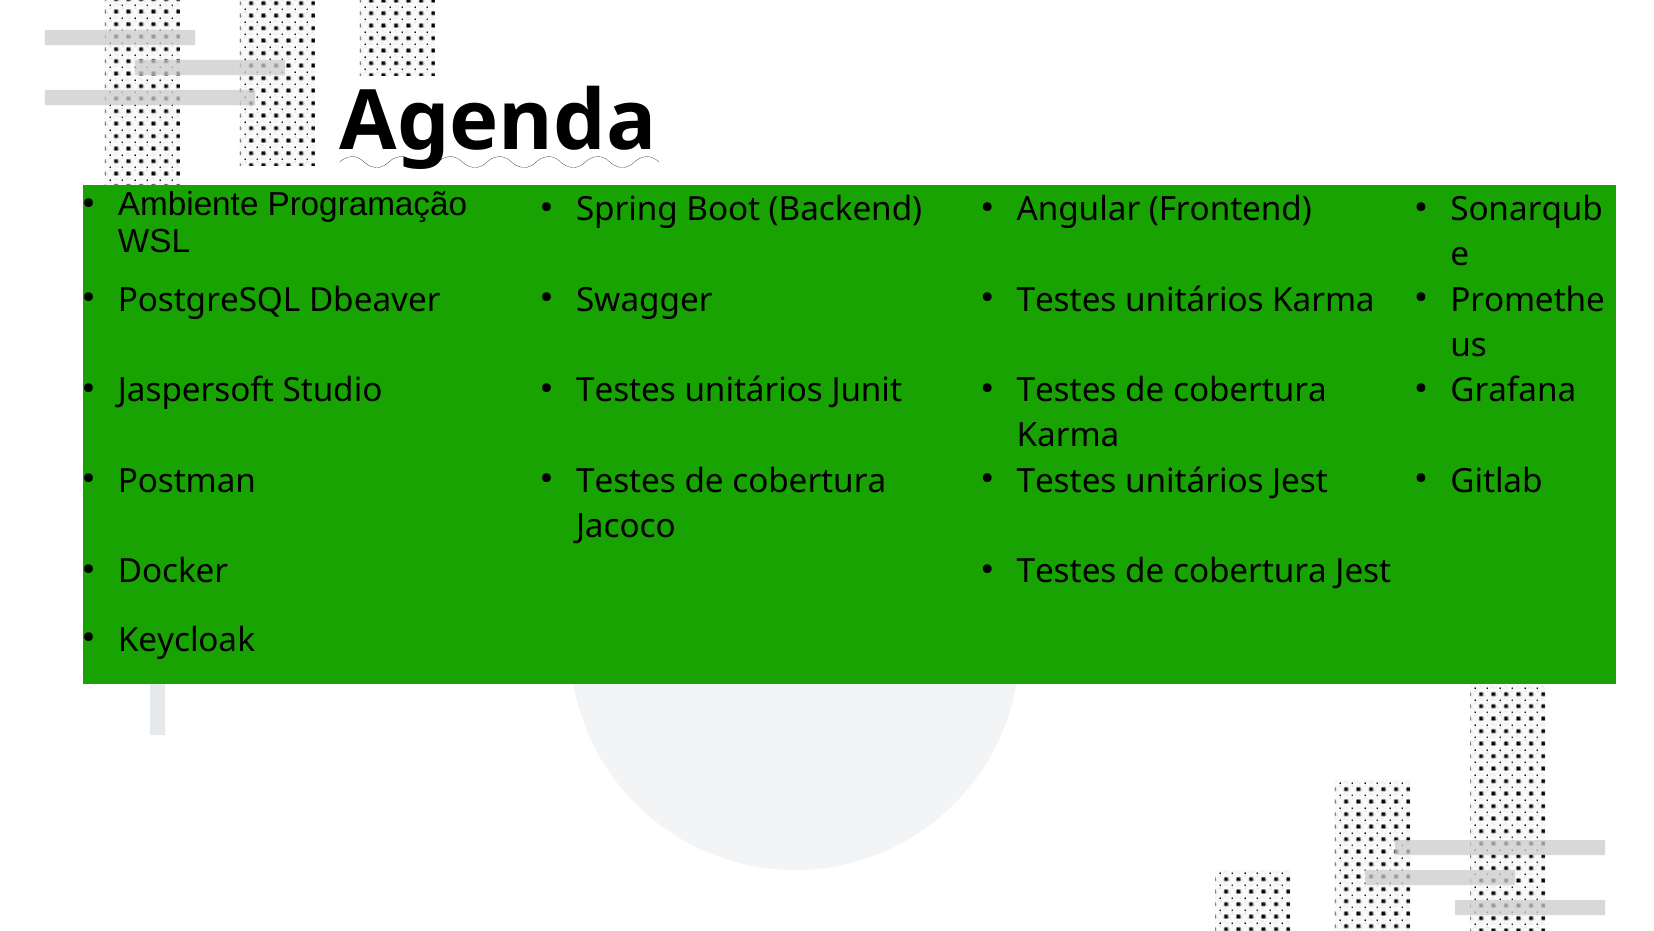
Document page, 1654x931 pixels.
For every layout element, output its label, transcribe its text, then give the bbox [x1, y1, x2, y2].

table_header Spring Boot (Backend) [541, 185, 981, 276]
table_cell Grafana [1415, 366, 1616, 457]
table_cell Docker [83, 547, 541, 615]
table_header Angular (Frontend) [981, 185, 1415, 276]
table_cell Gitlab [1415, 457, 1616, 547]
table_cell Testes de cobertura Jacoco [541, 457, 981, 547]
table_cell Prometheus [1415, 276, 1616, 366]
table_cell Testes de cobertura Karma [981, 366, 1415, 457]
table_cell [981, 615, 1415, 684]
table_cell [541, 547, 981, 615]
text_box Agenda [324, 59, 1654, 207]
table_header Sonarqube [1415, 185, 1616, 276]
table_cell [541, 615, 981, 684]
table_cell Swagger [541, 276, 981, 366]
table_cell Testes unitários Karma [981, 276, 1415, 366]
table_cell Testes unitários Junit [541, 366, 981, 457]
table_header Ambiente Programação WSL [83, 185, 541, 276]
table_cell Testes unitários Jest [981, 457, 1415, 547]
table_cell Jaspersoft Studio [83, 366, 541, 457]
table_cell Testes de cobertura Jest [981, 547, 1415, 615]
text_box [150, 684, 165, 735]
table_cell Postman [83, 457, 541, 547]
table_cell PostgreSQL Dbeaver [83, 276, 541, 366]
table_cell [1415, 615, 1616, 684]
table_cell Keycloak [83, 615, 541, 684]
table_cell [1415, 547, 1616, 615]
